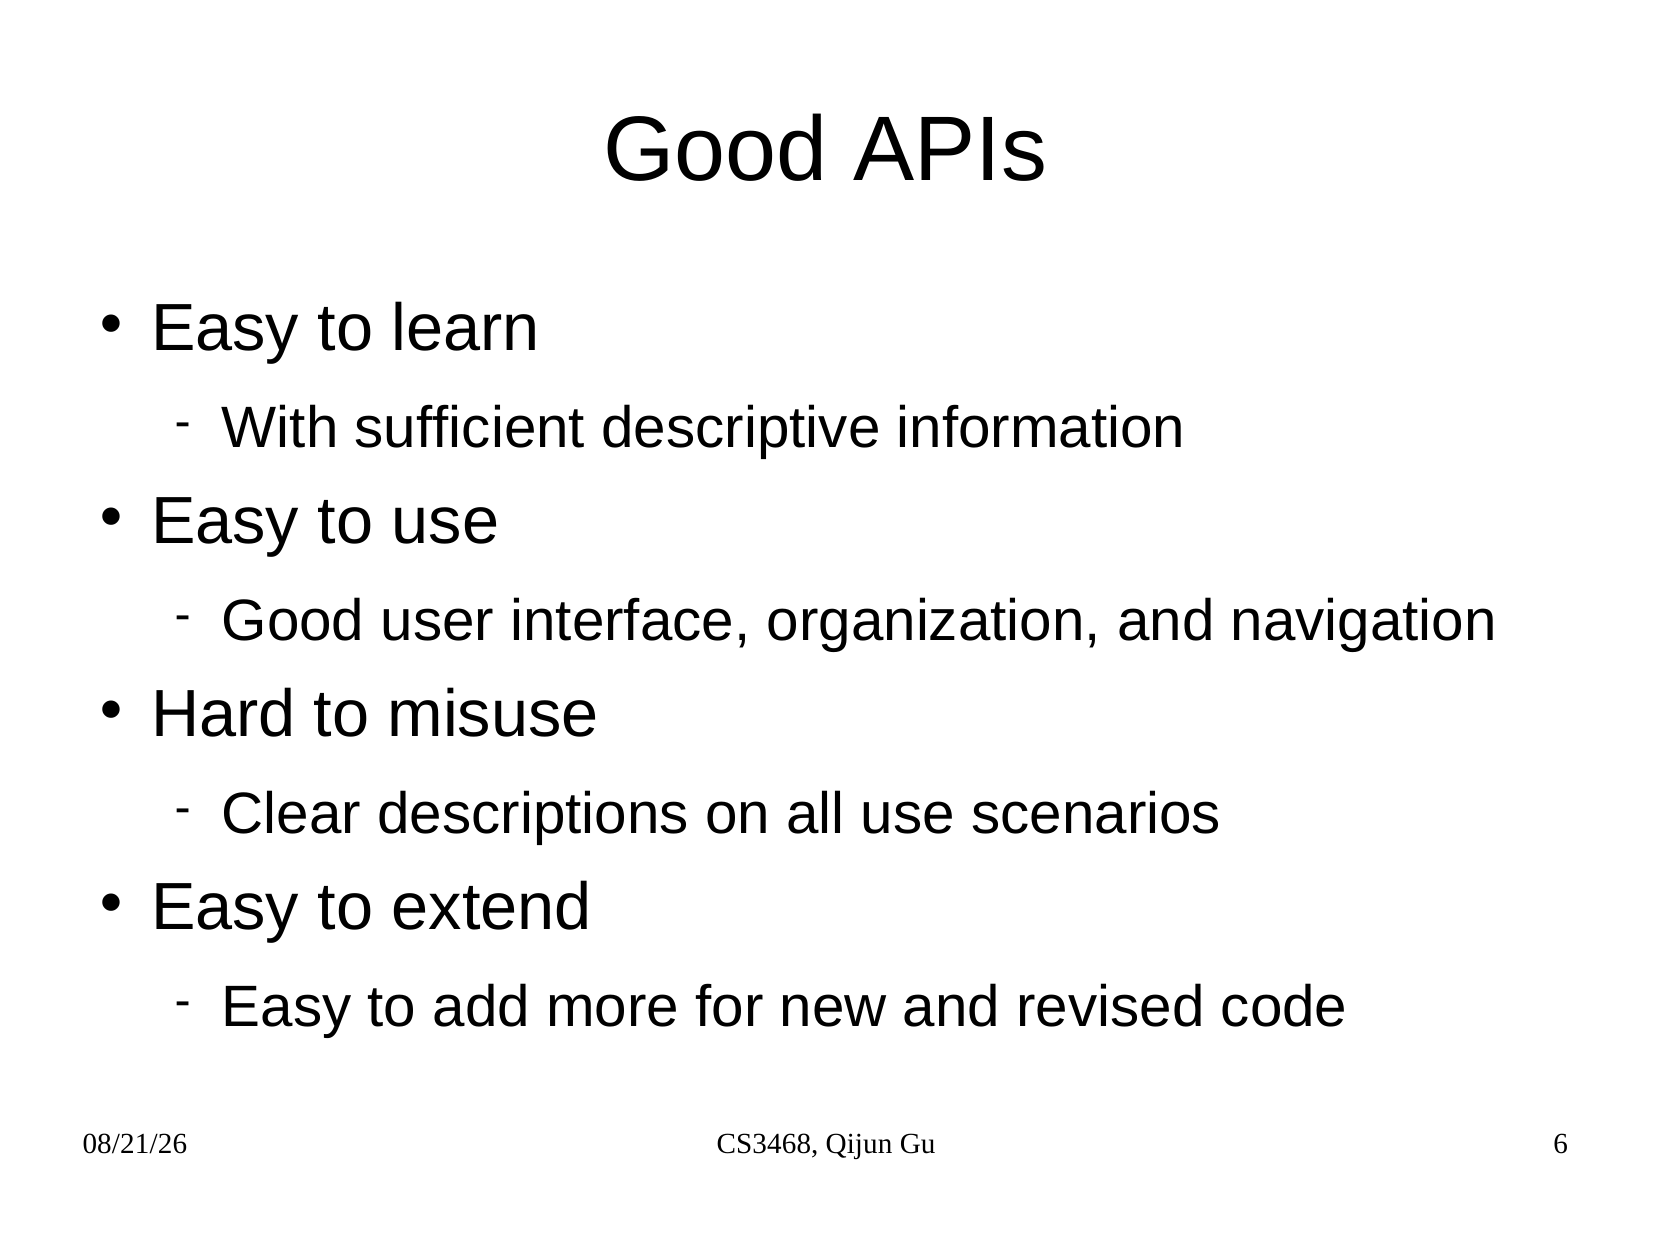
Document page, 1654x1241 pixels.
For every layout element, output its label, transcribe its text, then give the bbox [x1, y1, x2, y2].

title Good APIs [82, 56, 1569, 247]
list Easy to learn With sufficient descriptive information Easy to use Good user interface, organization, and navigation Hard to misuse Clear descriptions on all use scenarios Easy to extend Easy to add more for new and revised code [82, 290, 1569, 1092]
